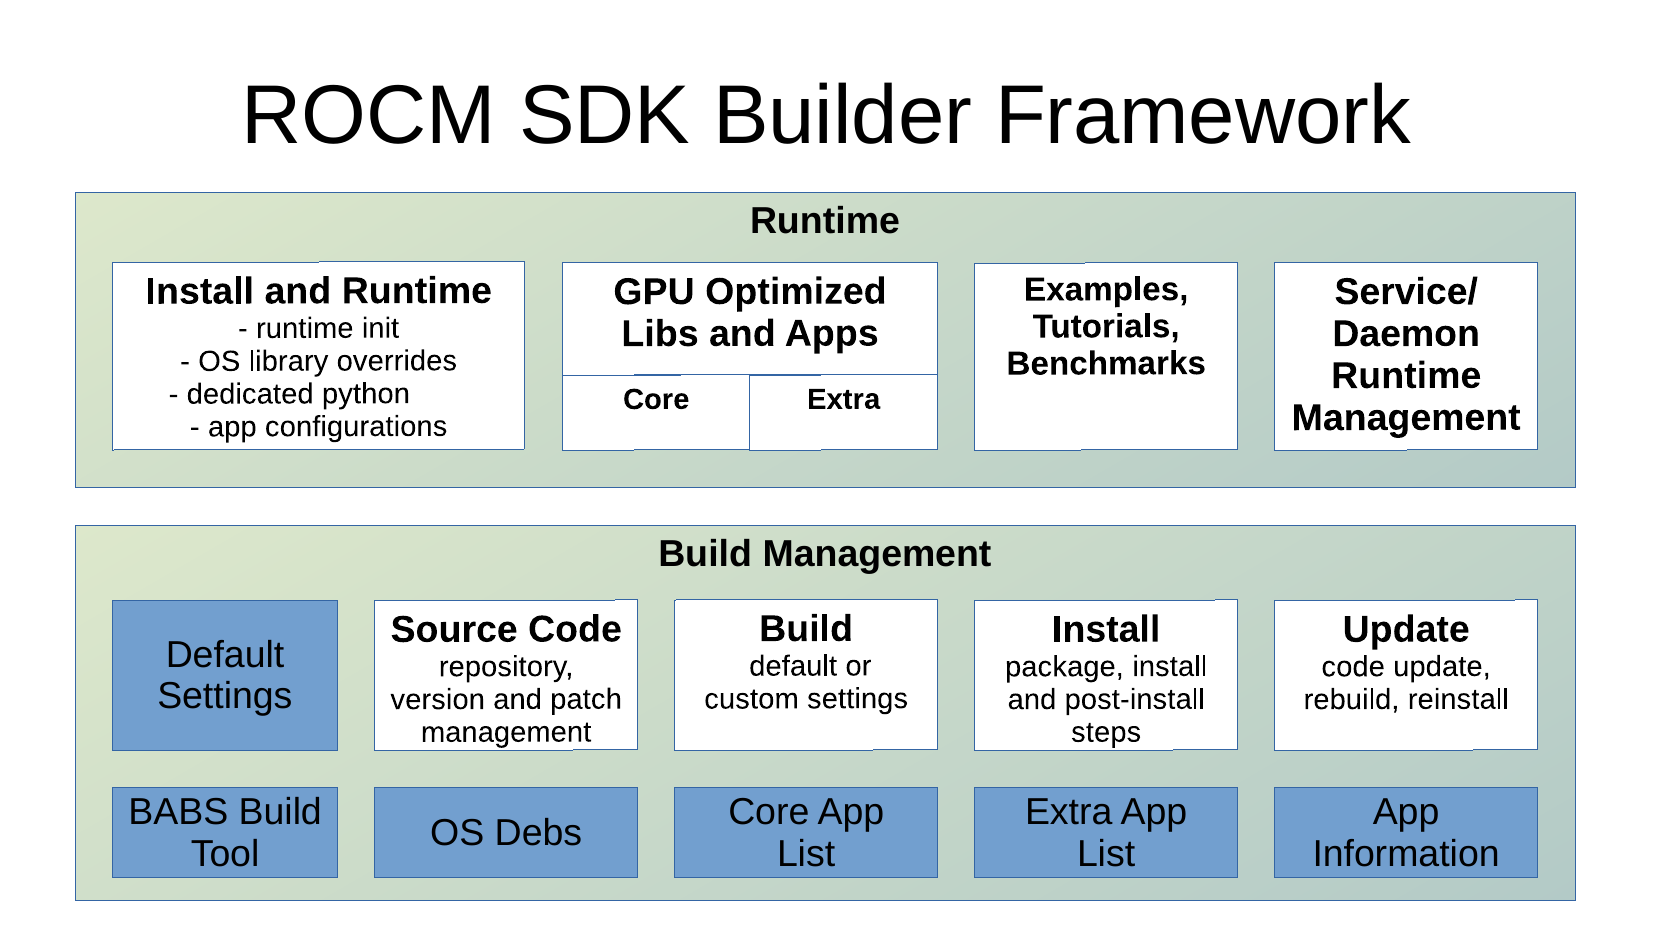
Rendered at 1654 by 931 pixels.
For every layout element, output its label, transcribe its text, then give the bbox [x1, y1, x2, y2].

text_box Extra [749, 374, 938, 451]
text_box Core App List [674, 787, 938, 878]
text_box Update code update, rebuild, reinstall [1274, 599, 1538, 751]
text_box GPU Optimized Libs and Apps [562, 262, 938, 375]
title ROCM SDK Builder Framework [82, 37, 1571, 192]
text_box Runtime [75, 192, 1576, 488]
text_box App Information [1274, 787, 1538, 878]
text_box Extra App List [974, 787, 1238, 878]
text_box Service/Daemon Runtime Management [1274, 262, 1538, 451]
text_box Install and Runtime - runtime init - OS library overrides - dedicated python - app configurations [112, 261, 525, 451]
text_box Build default or custom settings [674, 599, 938, 751]
text_box Default Settings [112, 600, 338, 751]
text_box Source Code repository, version and patch management [374, 599, 638, 751]
text_box Build Management [75, 525, 1576, 901]
text_box BABS Build Tool [112, 787, 338, 878]
text_box Install package, install and post-install steps [974, 599, 1238, 751]
text_box OS Debs [374, 787, 638, 878]
text_box Core [562, 374, 751, 451]
text_box Examples, Tutorials, Benchmarks [974, 262, 1238, 451]
